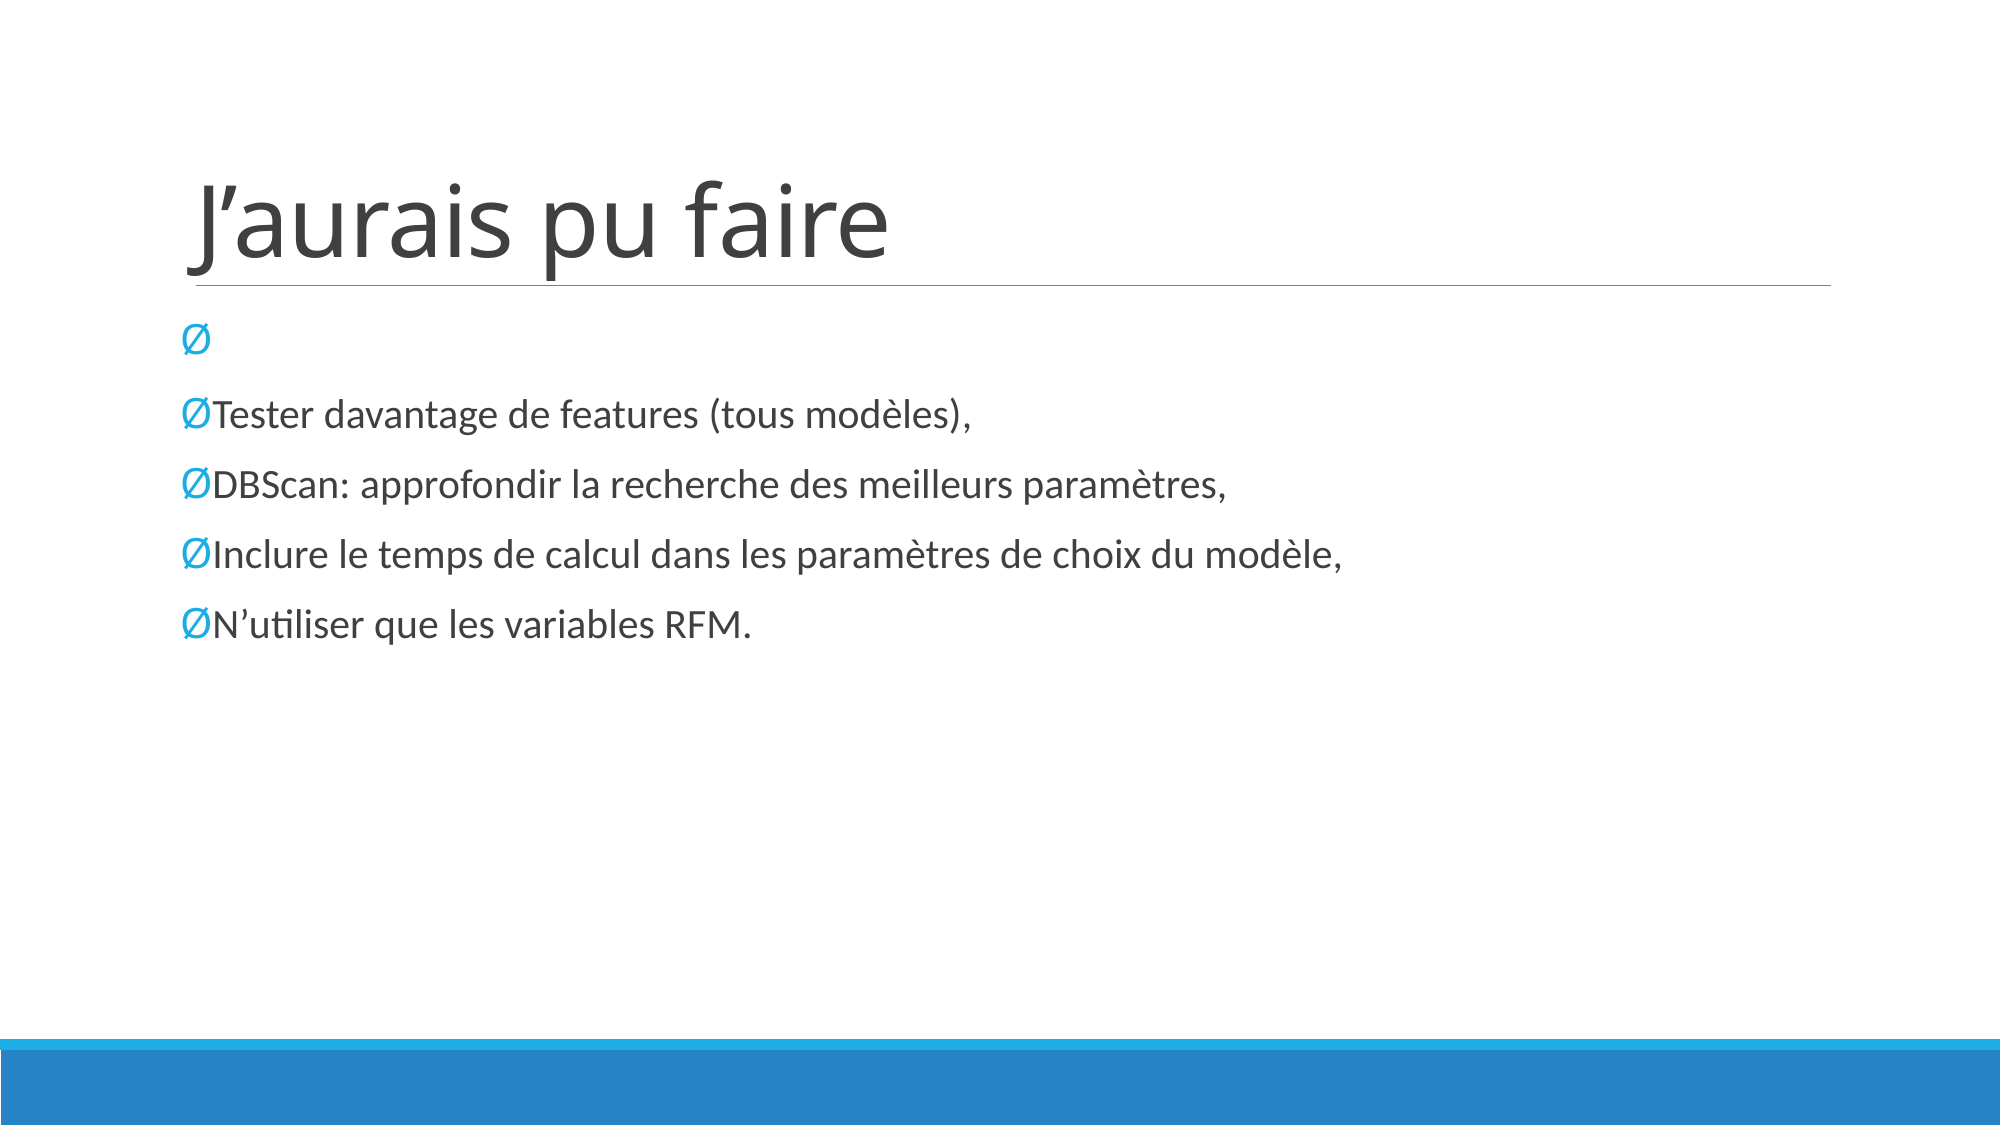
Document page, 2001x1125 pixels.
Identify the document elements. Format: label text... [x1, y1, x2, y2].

list Tester davantage de features (tous modèles), DBScan: approfondir la recherche des meilleurs paramètres, Inclure le temps de calcul dans les paramètres de choix du modèle, N’utiliser que les variables RFM. [180, 302, 1831, 963]
title J’aurais pu faire [180, 47, 1831, 286]
